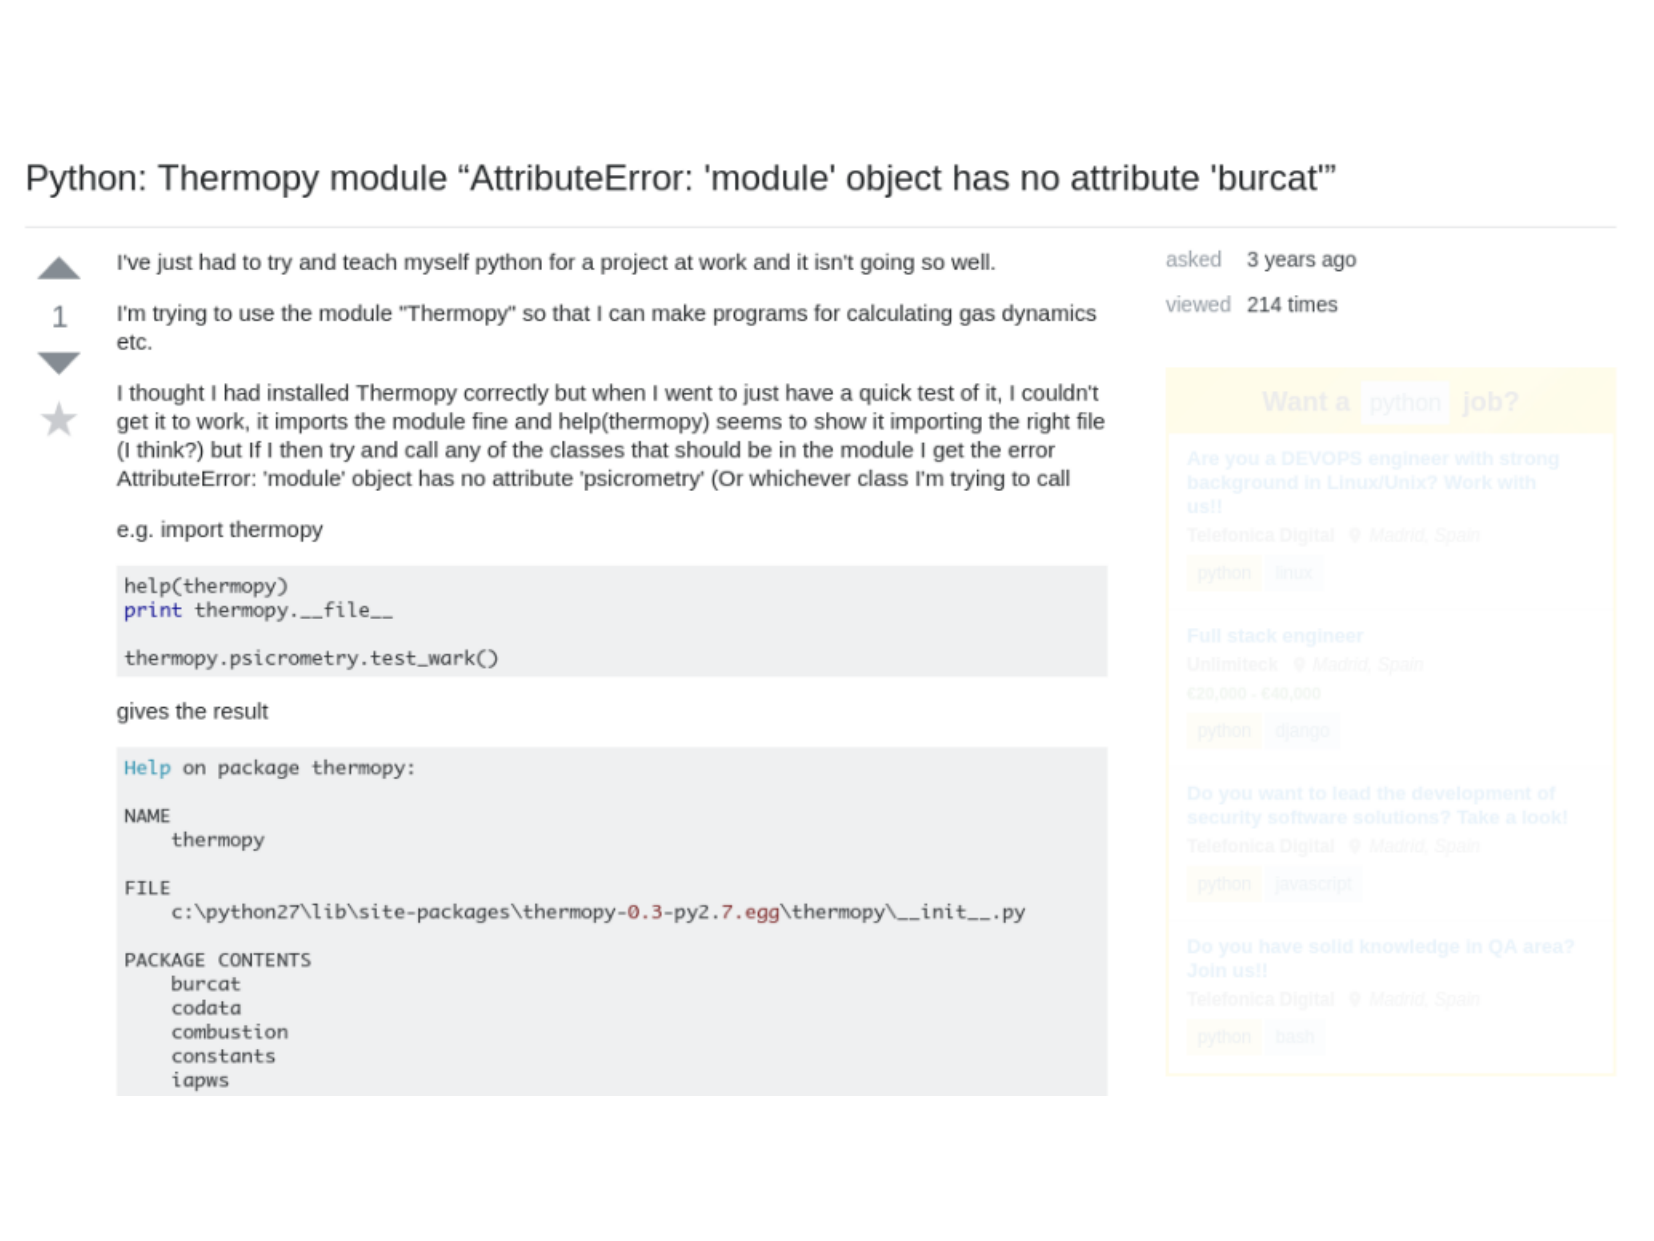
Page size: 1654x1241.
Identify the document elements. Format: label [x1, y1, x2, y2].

picture [9, 150, 1654, 1096]
